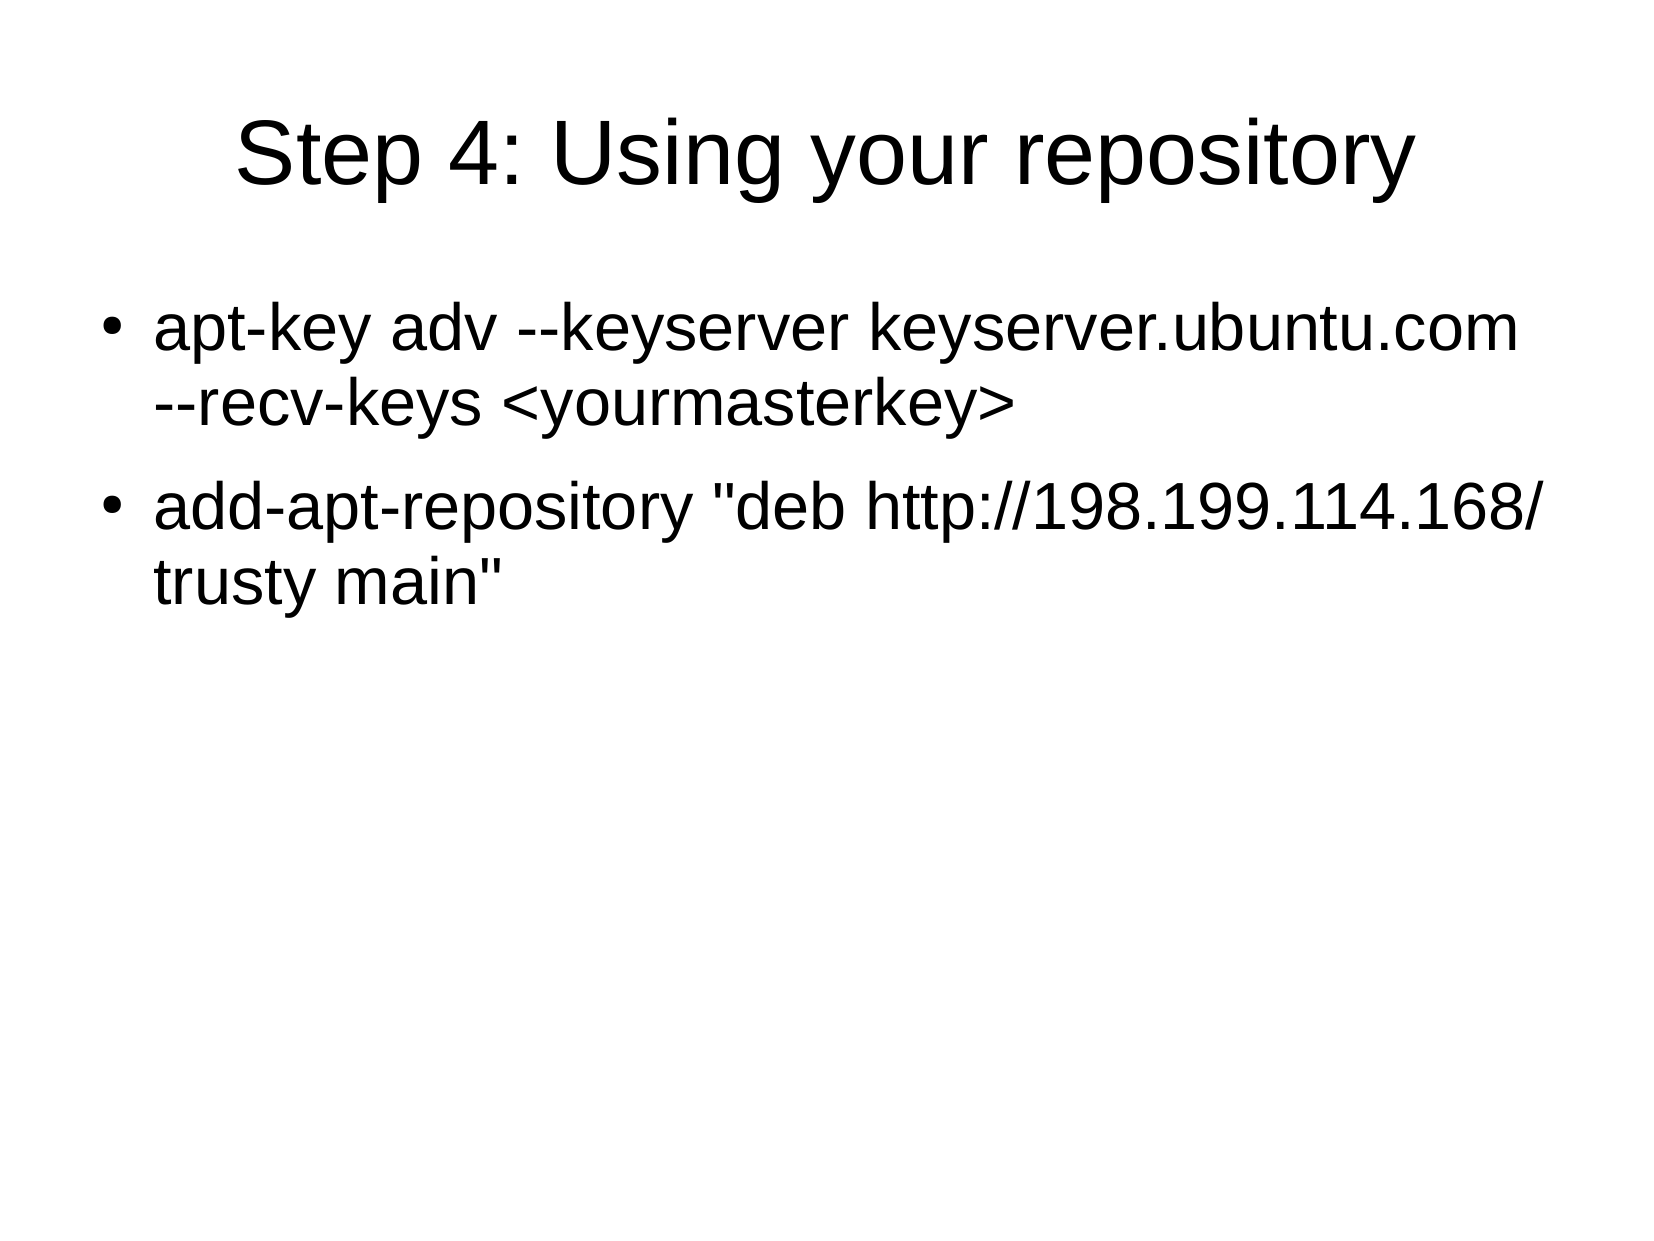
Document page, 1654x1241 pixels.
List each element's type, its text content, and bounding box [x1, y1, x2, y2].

list apt-key adv --keyserver keyserver.ubuntu.com --recv-keys <yourmasterkey> add-apt-repository "deb http://198.199.114.168/ trusty main" [82, 290, 1571, 1010]
title Step 4: Using your repository [82, 49, 1571, 257]
